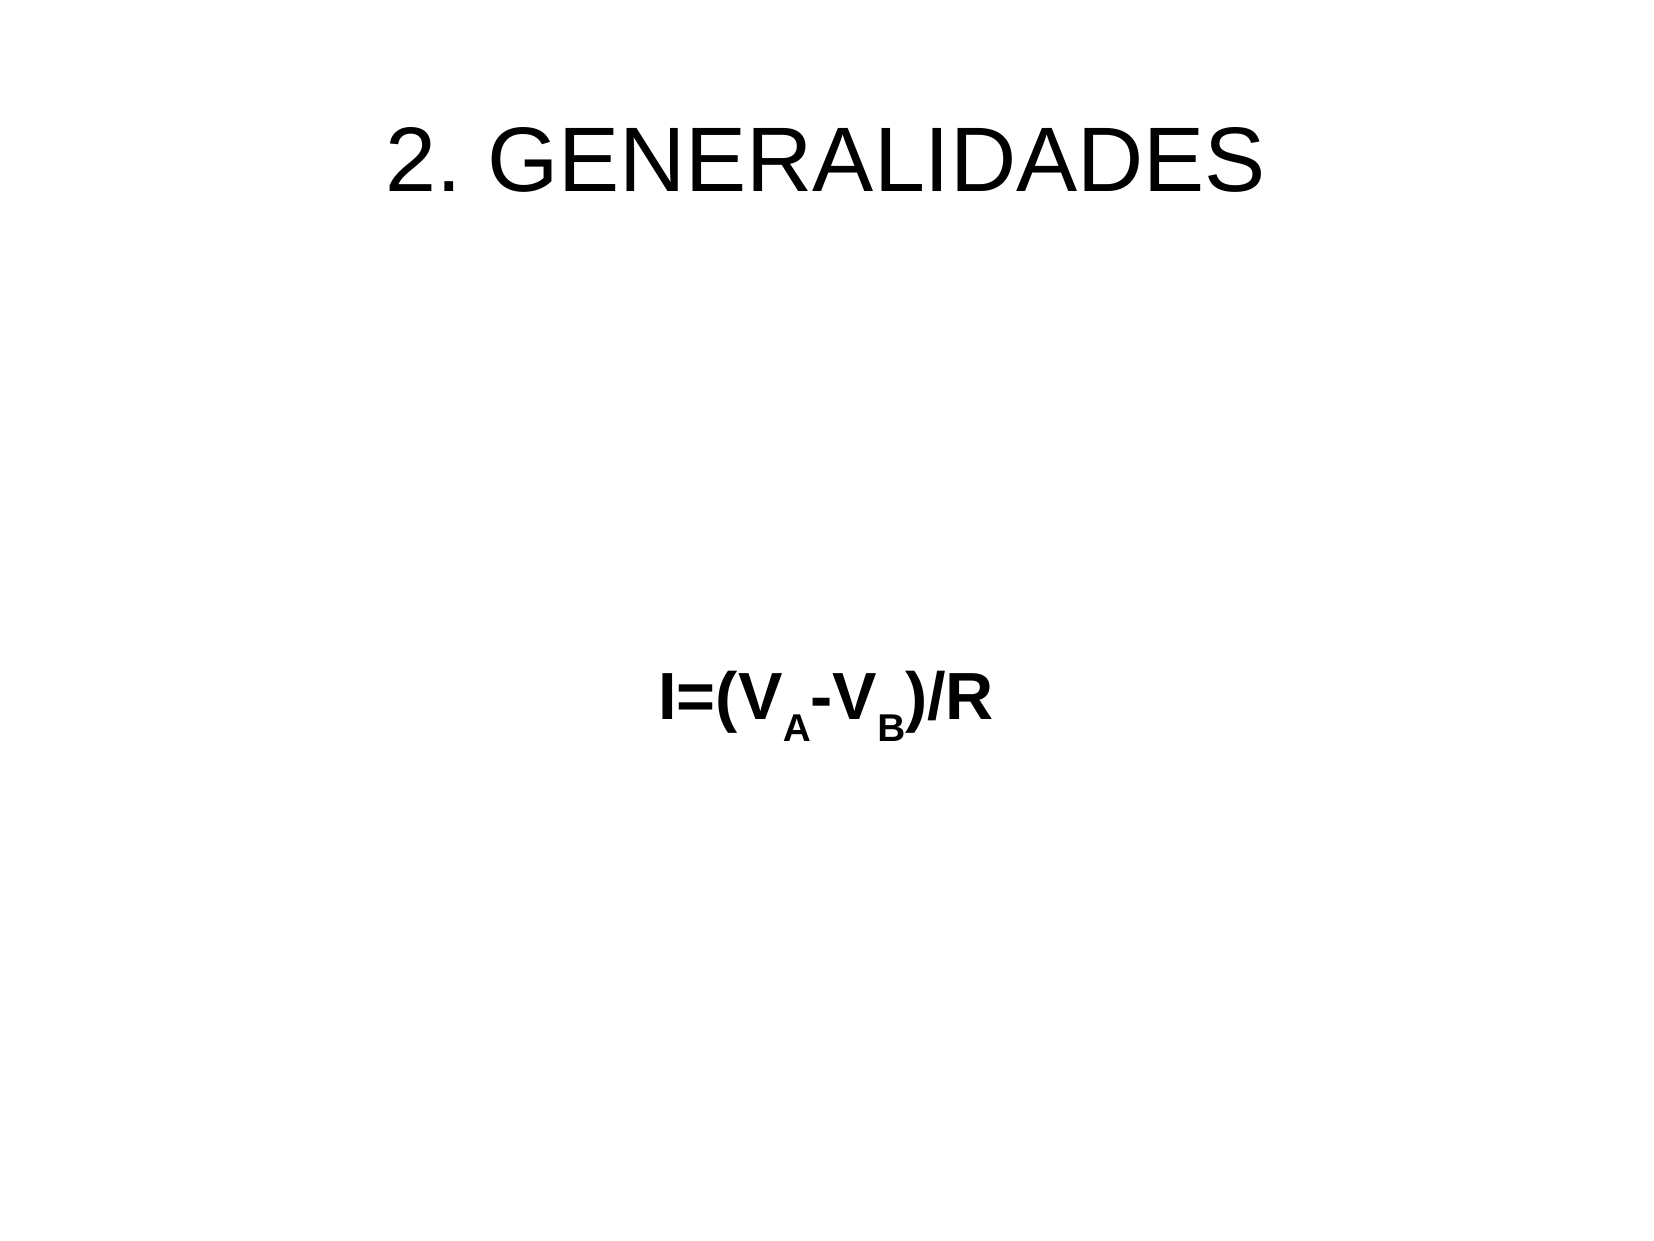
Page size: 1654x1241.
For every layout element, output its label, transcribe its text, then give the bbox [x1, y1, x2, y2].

title 2. GENERALIDADES [82, 38, 1571, 268]
subtitle I=(VA-VB)/R [82, 290, 1571, 1109]
